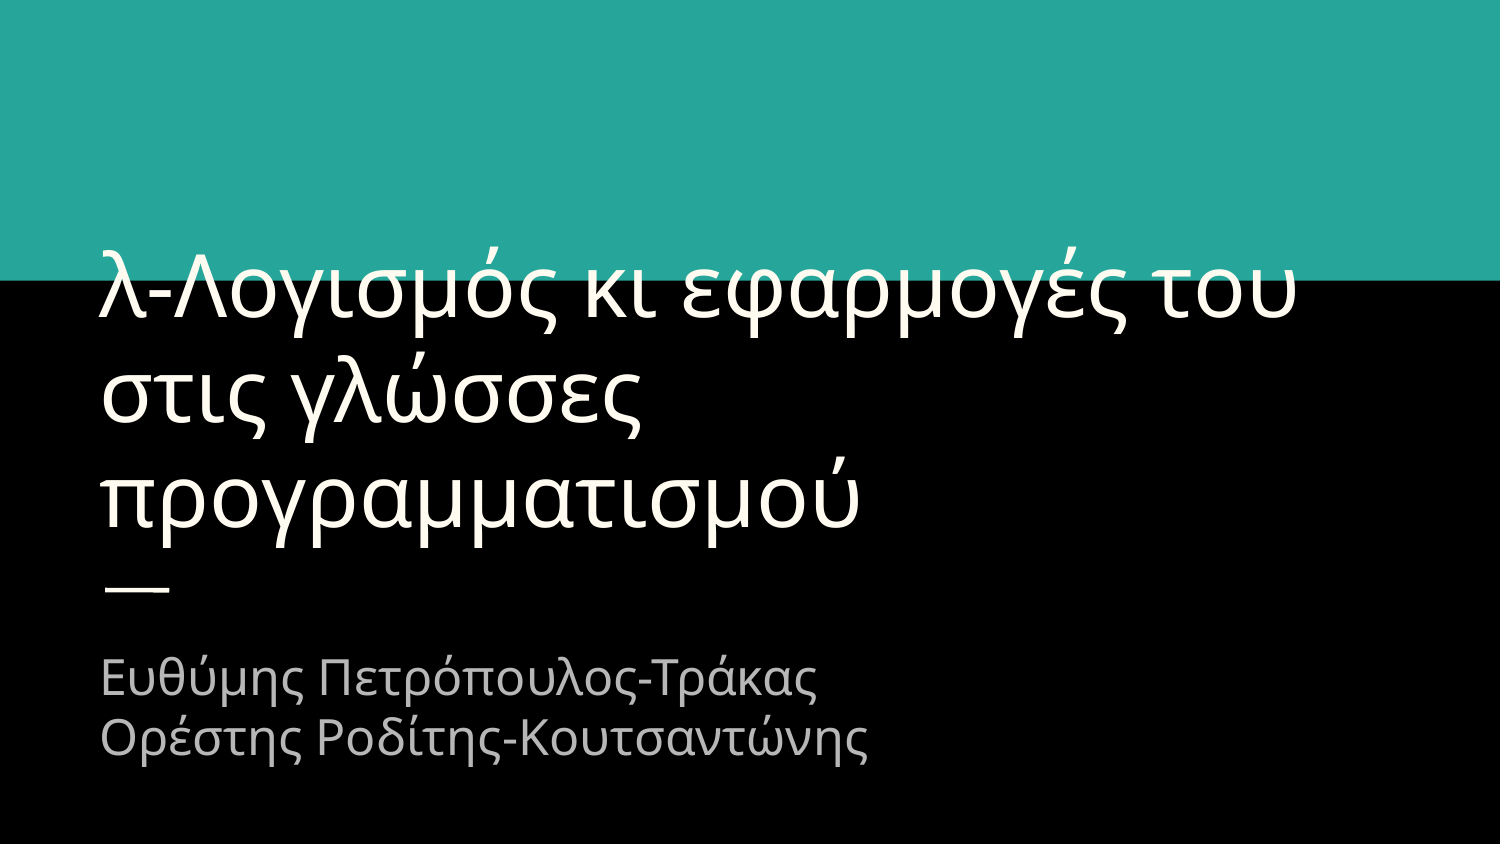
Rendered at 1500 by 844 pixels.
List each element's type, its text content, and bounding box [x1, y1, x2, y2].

subtitle Ευθύμης Πετρόπουλος-Τράκας Ορέστης Ροδίτης-Κουτσαντώνης [84, 630, 1416, 777]
title λ-Λογισμός κι εφαρμογές του στις γλώσσες προγραμματισμού [84, 310, 1416, 561]
